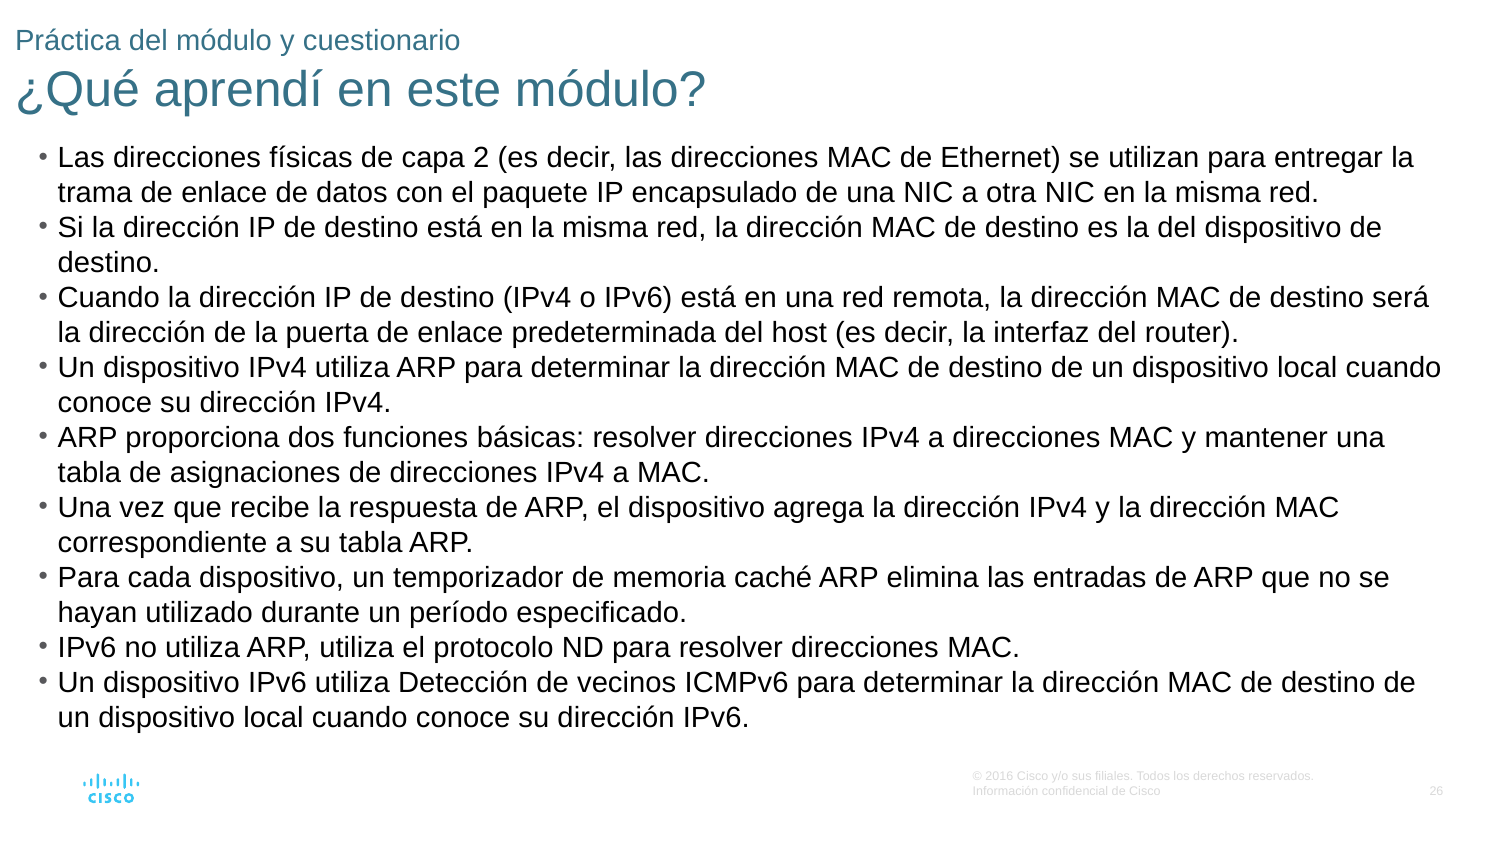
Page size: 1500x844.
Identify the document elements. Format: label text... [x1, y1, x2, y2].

list Las direcciones físicas de capa 2 (es decir, las direcciones MAC de Ethernet) se utilizan para entregar la trama de enlace de datos con el paquete IP encapsulado de una NIC a otra NIC en la misma red. Si la dirección IP de destino está en la misma red, la dirección MAC de destino es la del dispositivo de destino. Cuando la dirección IP de destino (IPv4 o IPv6) está en una red remota, la dirección MAC de destino será la dirección de la puerta de enlace predeterminada del host (es decir, la interfaz del router). Un dispositivo IPv4 utiliza ARP para determinar la dirección MAC de destino de un dispositivo local cuando conoce su dirección IPv4. ARP proporciona dos funciones básicas: resolver direcciones IPv4 a direcciones MAC y mantener una tabla de asignaciones de direcciones IPv4 a MAC. Una vez que recibe la respuesta de ARP, el dispositivo agrega la dirección IPv4 y la dirección MAC correspondiente a su tabla ARP. Para cada dispositivo, un temporizador de memoria caché ARP elimina las entradas de ARP que no se hayan utilizado durante un período especificado. IPv6 no utiliza ARP, utiliza el protocolo ND para resolver direcciones MAC. Un dispositivo IPv6 utiliza Detección de vecinos ICMPv6 para determinar la dirección MAC de destino de un dispositivo local cuando conoce su dirección IPv6. [23, 131, 1476, 813]
title Práctica del módulo y cuestionario ¿Qué aprendí en este módulo? [0, 6, 1500, 131]
